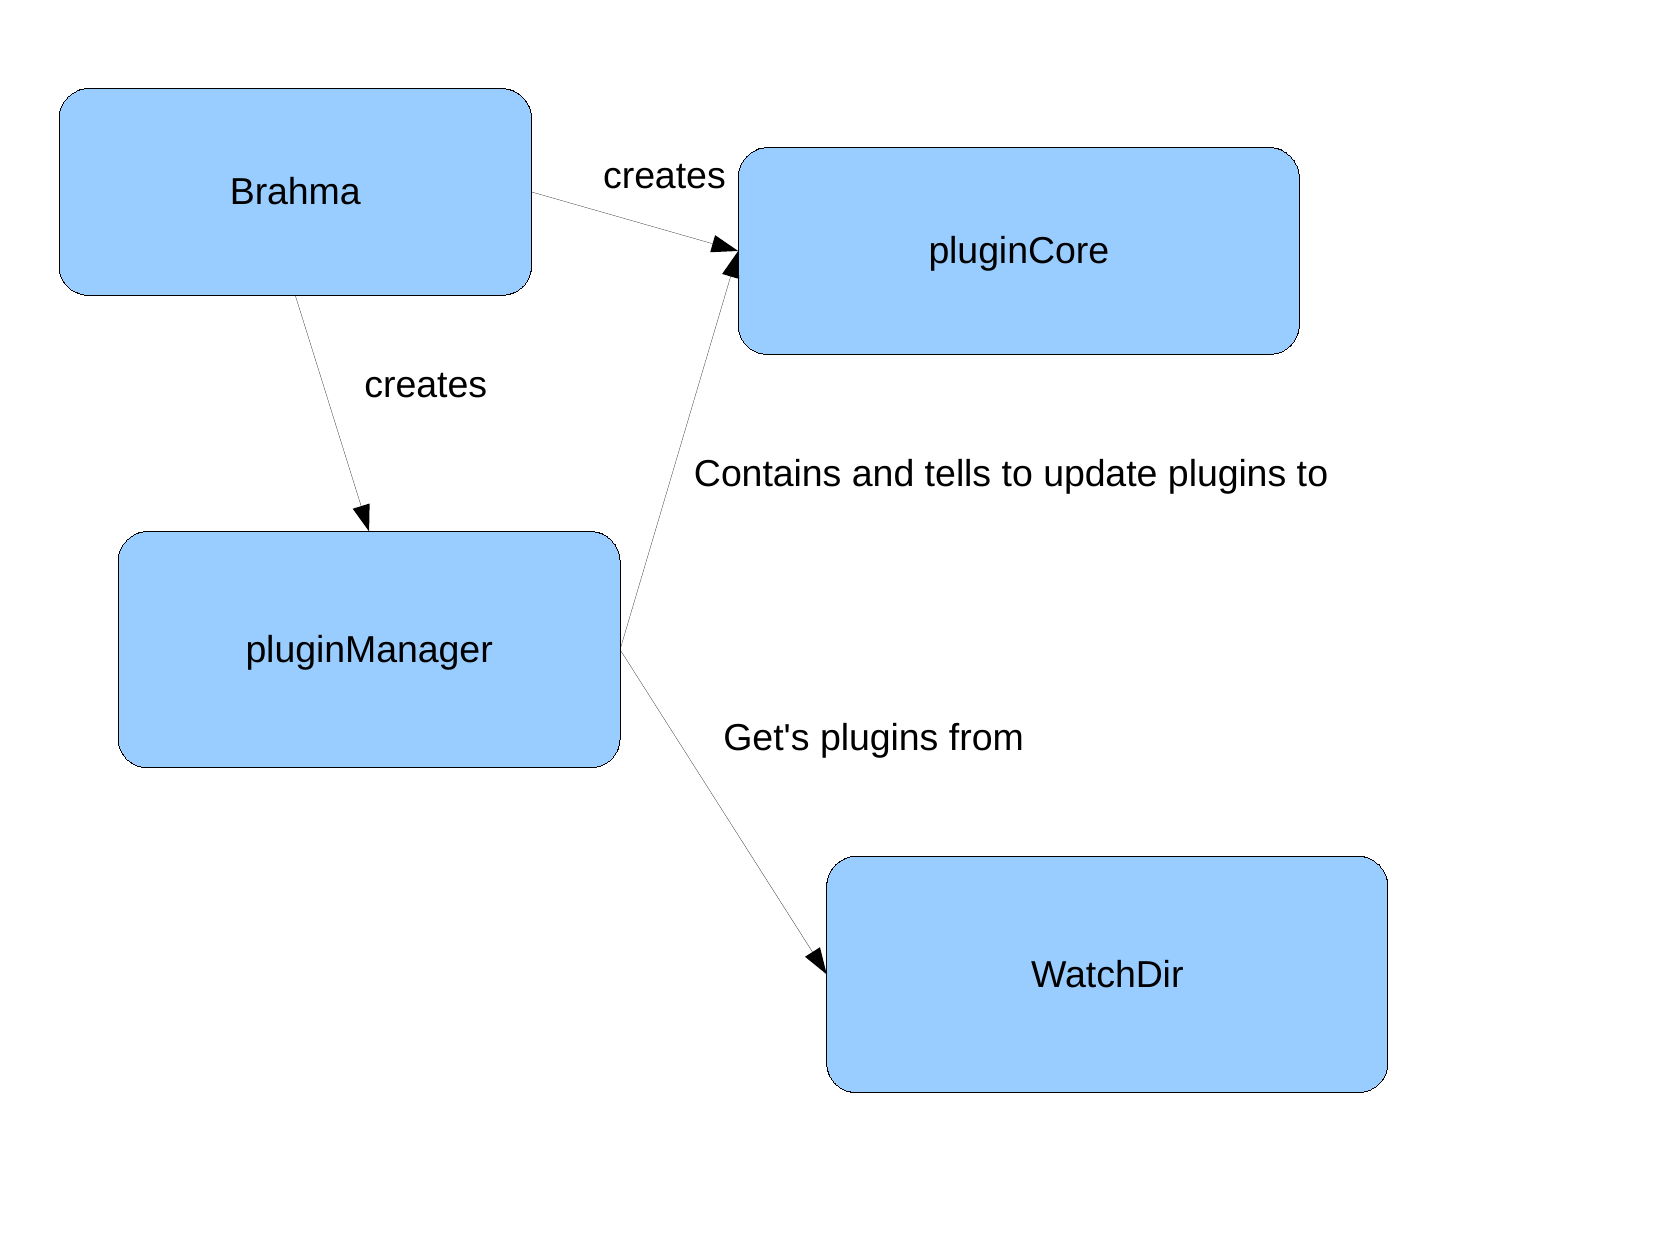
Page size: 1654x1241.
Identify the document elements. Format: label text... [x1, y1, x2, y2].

text_box WatchDir [826, 856, 1388, 1093]
text_box pluginCore [738, 147, 1300, 355]
text_box creates [349, 356, 502, 414]
text_box Contains and tells to update plugins to [679, 445, 1344, 502]
text_box creates [588, 147, 741, 205]
text_box Brahma [59, 88, 532, 296]
text_box pluginManager [118, 531, 621, 768]
text_box Get's plugins from [708, 708, 1040, 766]
